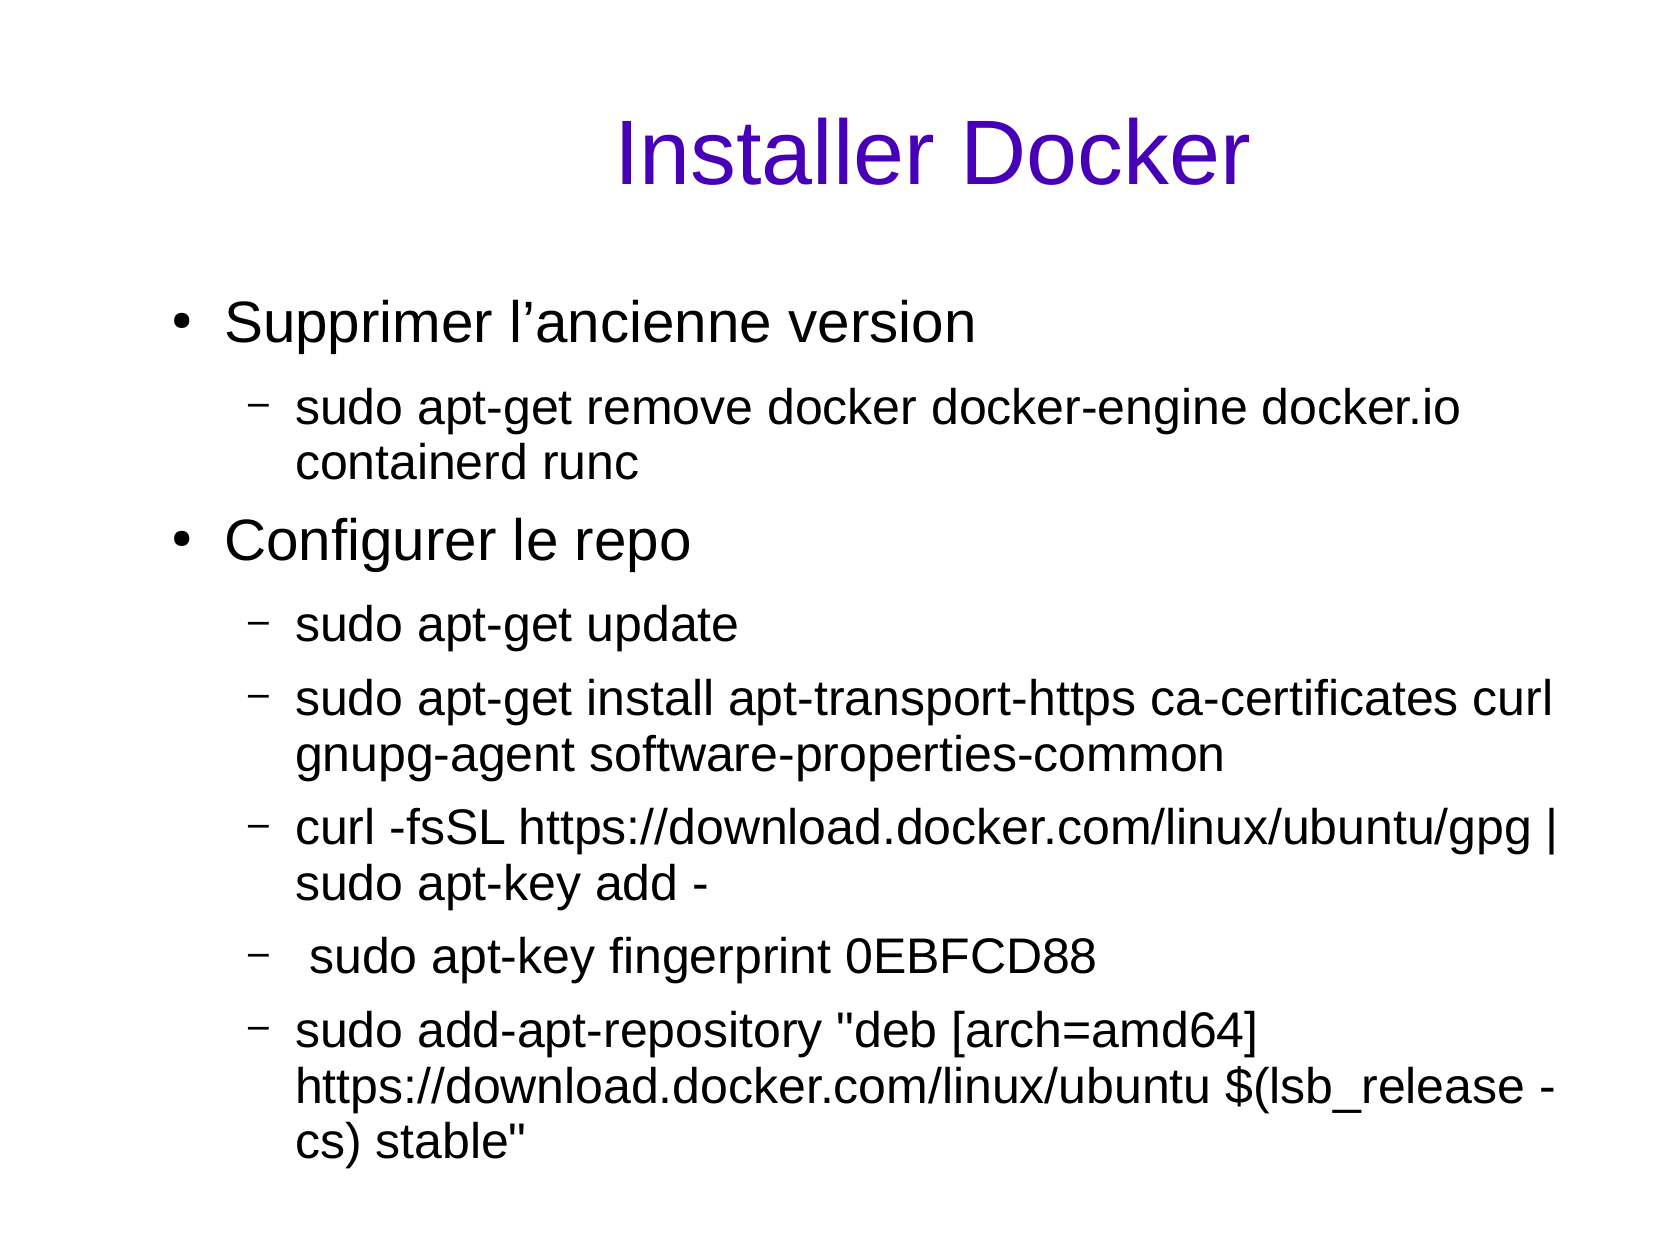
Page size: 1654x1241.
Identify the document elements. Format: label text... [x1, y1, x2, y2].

list Supprimer l’ancienne version sudo apt-get remove docker docker-engine docker.io containerd runc Configurer le repo sudo apt-get update sudo apt-get install apt-transport-https ca-certificates curl gnupg-agent software-properties-common curl -fsSL https://download.docker.com/linux/ubuntu/gpg | sudo apt-key add - sudo apt-key fingerprint 0EBFCD88 sudo add-apt-repository "deb [arch=amd64] https://download.docker.com/linux/ubuntu $(lsb_release -cs) stable" [82, 290, 1571, 1241]
title Installer Docker [82, 49, 1571, 257]
